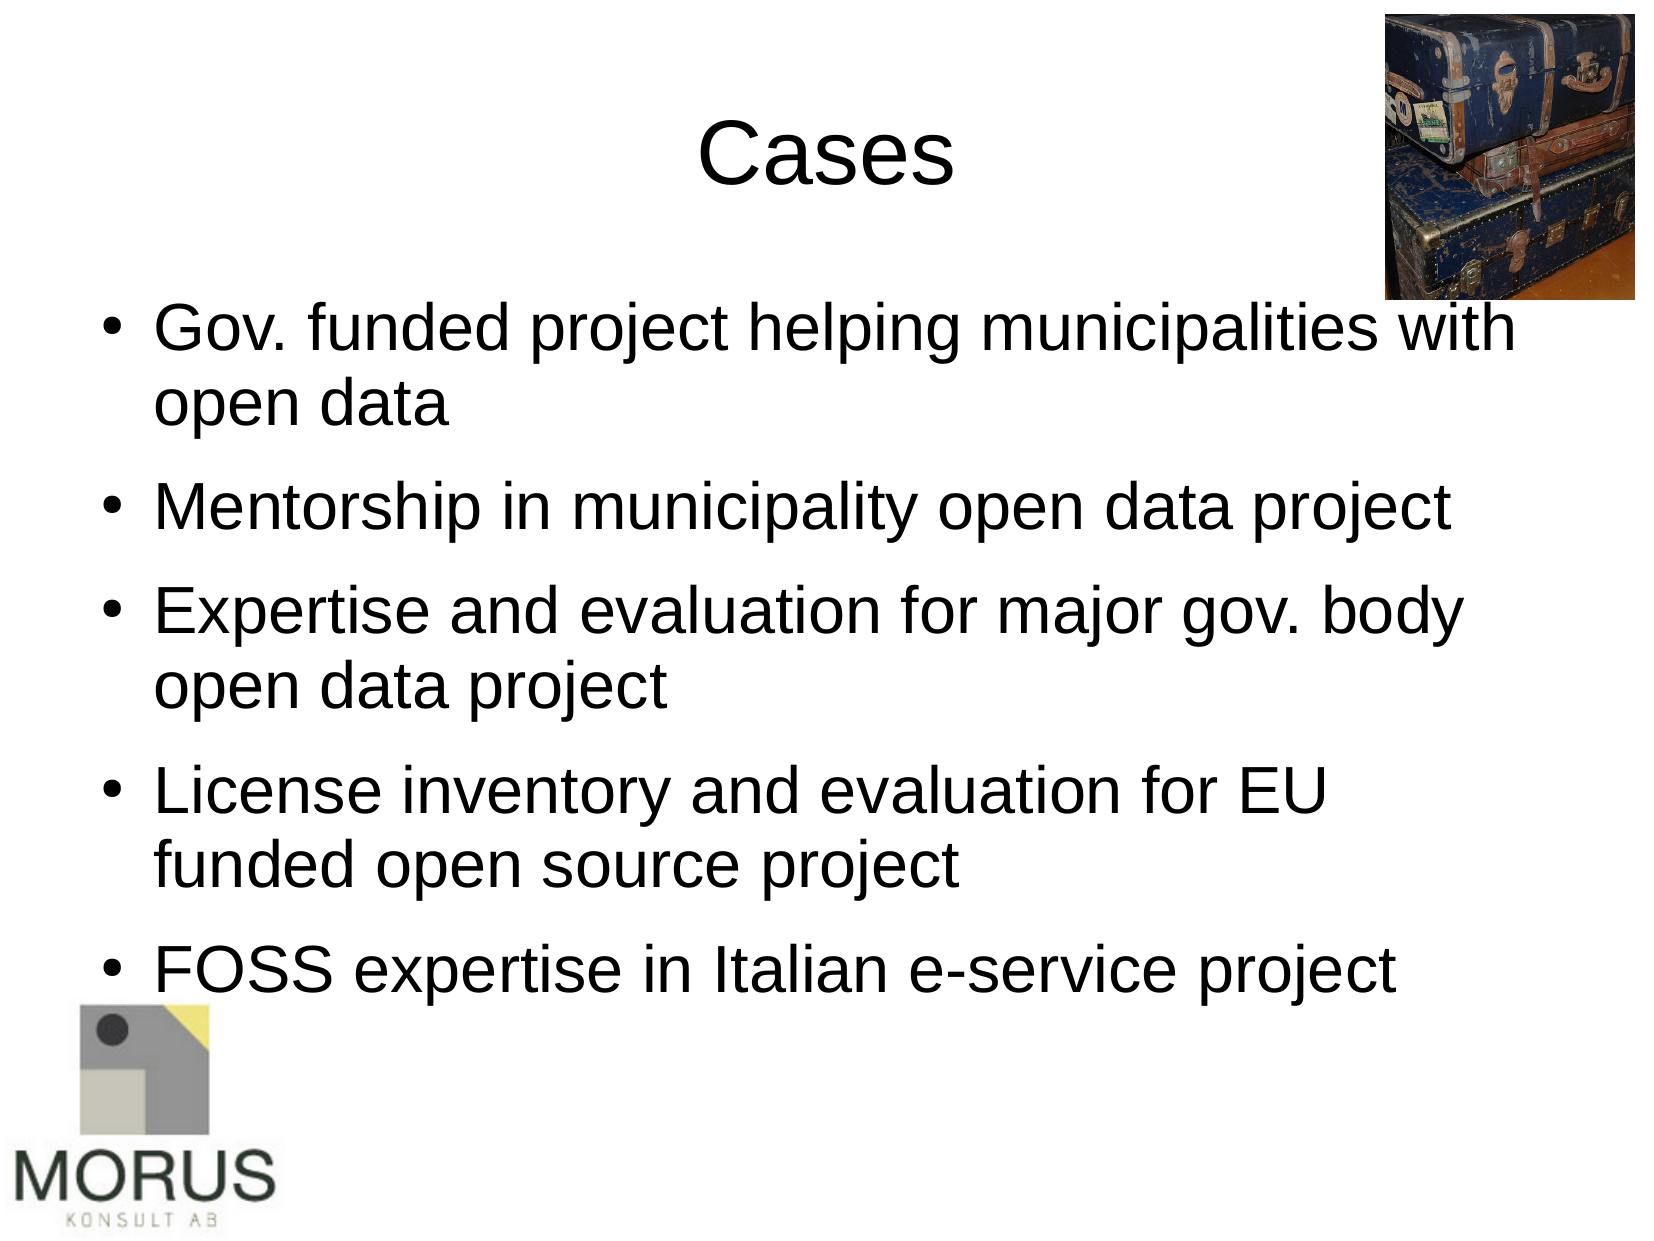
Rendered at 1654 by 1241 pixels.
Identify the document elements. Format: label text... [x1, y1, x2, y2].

title Cases [82, 49, 1385, 257]
picture [5, 992, 285, 1241]
list Gov. funded project helping municipalities with open data Mentorship in municipality open data project Expertise and evaluation for major gov. body open data project License inventory and evaluation for EU funded open source project FOSS expertise in Italian e-service project [82, 290, 1538, 1010]
picture [1385, 14, 1635, 300]
